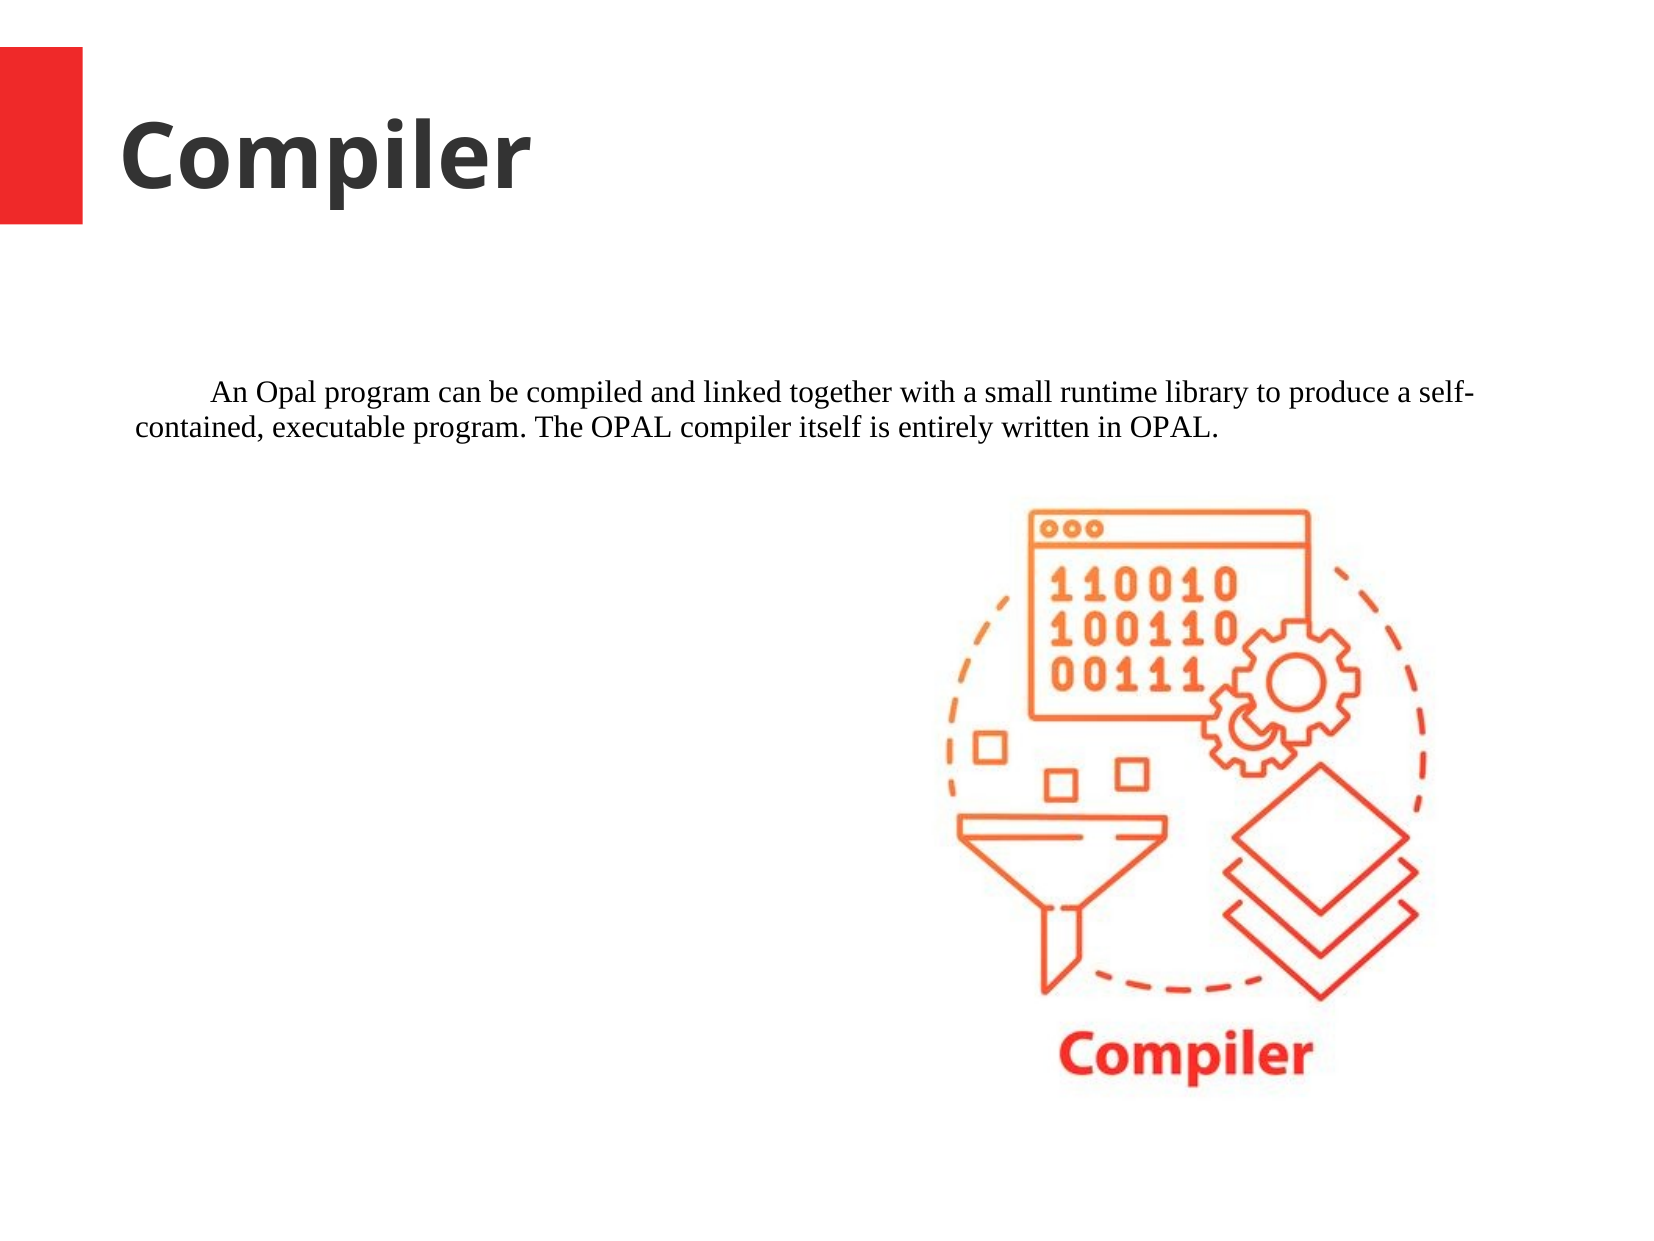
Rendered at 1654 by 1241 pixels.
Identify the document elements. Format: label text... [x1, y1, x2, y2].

list An Opal program can be compiled and linked together with a small runtime library to produce a self-contained, executable program. The OPAL compiler itself is entirely written in OPAL. [135, 375, 1486, 466]
title Compiler [118, 49, 1571, 257]
picture [885, 479, 1504, 1105]
